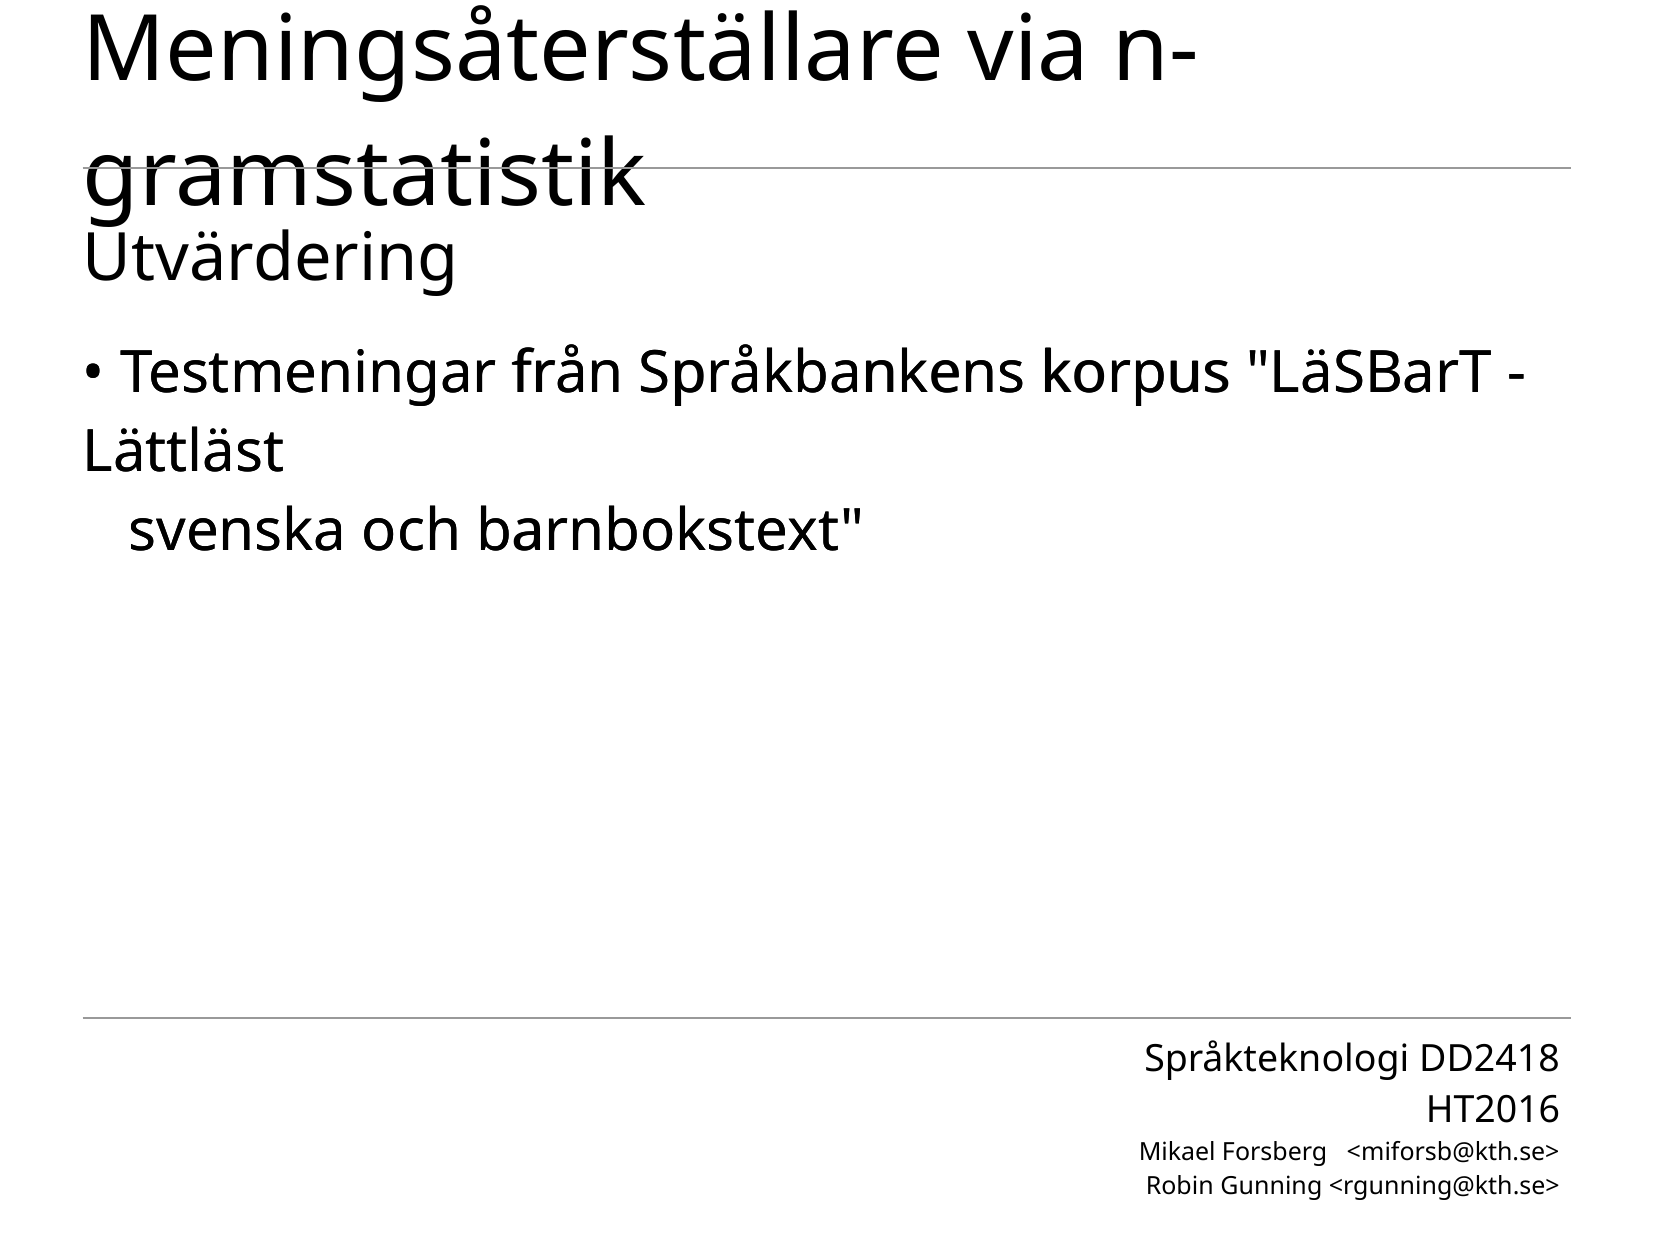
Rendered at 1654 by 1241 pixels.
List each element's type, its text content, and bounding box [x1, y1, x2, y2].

title Utvärdering [82, 194, 1571, 316]
text_box Språkteknologi DD2418 HT2016 Mikael Forsberg <miforsb@kth.se> Robin Gunning <rgunning@kth.se> [1020, 1024, 1576, 1156]
text_box • Testmeningar från Språkbankens korpus "LäSBarT - Lättläst svenska och barnbokstext" [82, 330, 1571, 1010]
title Meningsåterställare via n-gramstatistik [82, 46, 1571, 167]
